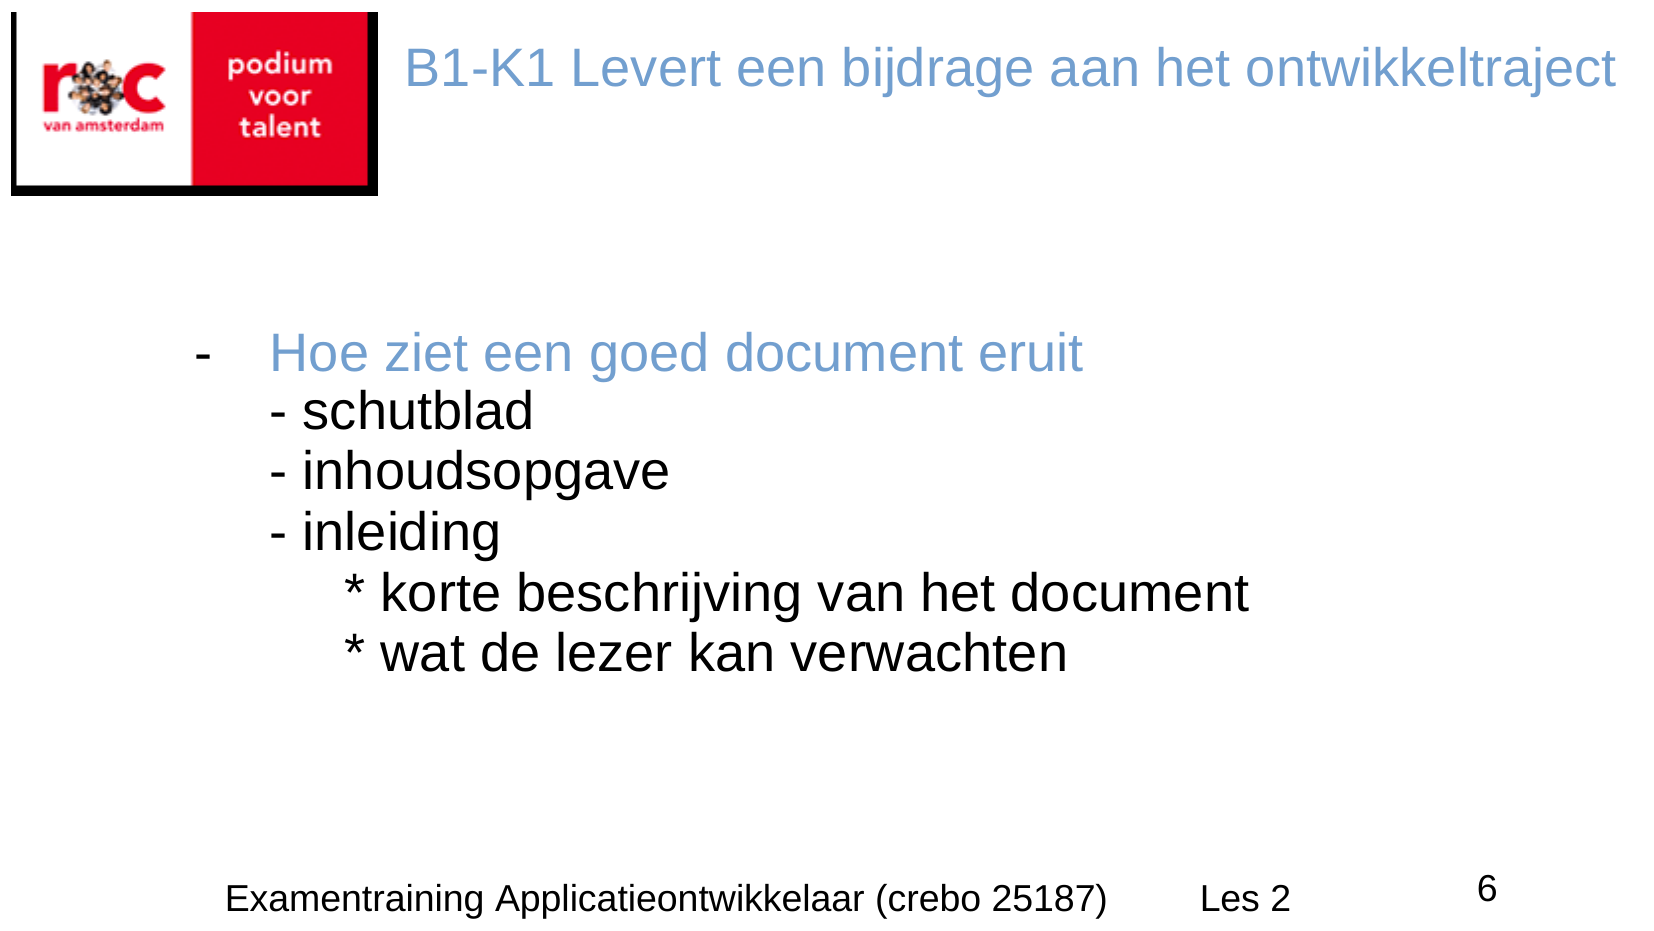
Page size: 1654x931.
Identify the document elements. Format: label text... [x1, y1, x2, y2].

text_box <number> [1462, 860, 1654, 931]
picture [11, 12, 378, 196]
text_box Examentraining Applicatieontwikkelaar (crebo 25187) [1336, 870, 1501, 927]
text_box B1-K1 Levert een bijdrage aan het ontwikkeltraject [390, 30, 1654, 166]
text_box - schutblad - inhoudsopgave - inleiding * korte beschrijving van het document * wat de lezer kan verwachten [180, 391, 1591, 752]
text_box - Hoe ziet een goed document eruit [180, 315, 1591, 391]
text_box Les 2 [1185, 870, 1336, 927]
text_box Examentraining Applicatieontwikkelaar (crebo 25187) [210, 870, 1185, 927]
